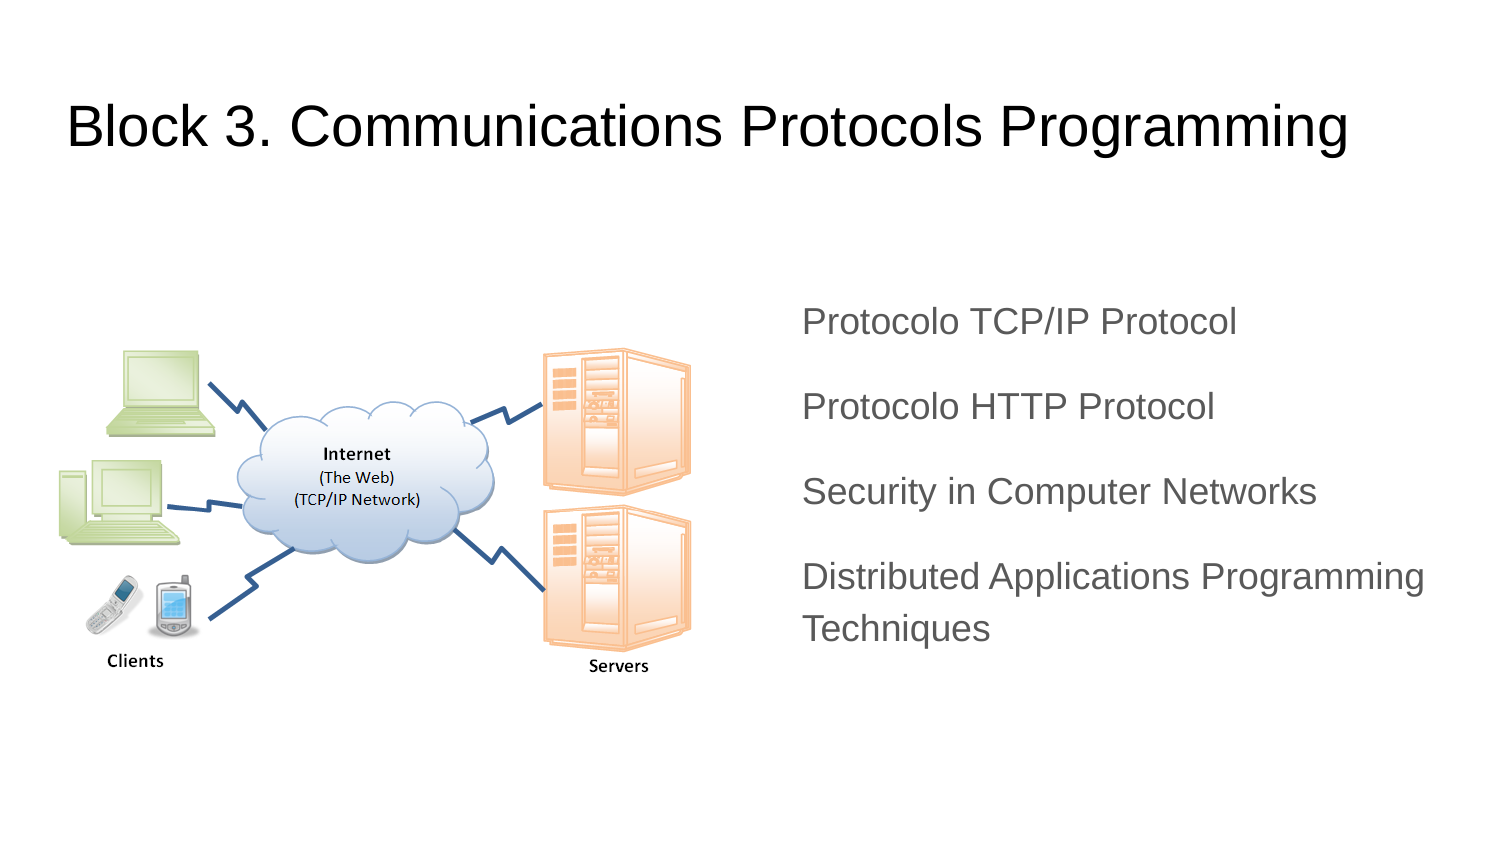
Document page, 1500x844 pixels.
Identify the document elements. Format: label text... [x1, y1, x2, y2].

list Protocolo TCP/IP Protocol Protocolo HTTP Protocol Security in Computer Networks Distributed Applications Programming Techniques [786, 275, 1449, 836]
picture [41, 338, 709, 684]
title Block 3. Communications Protocols Programming [51, 72, 1449, 227]
